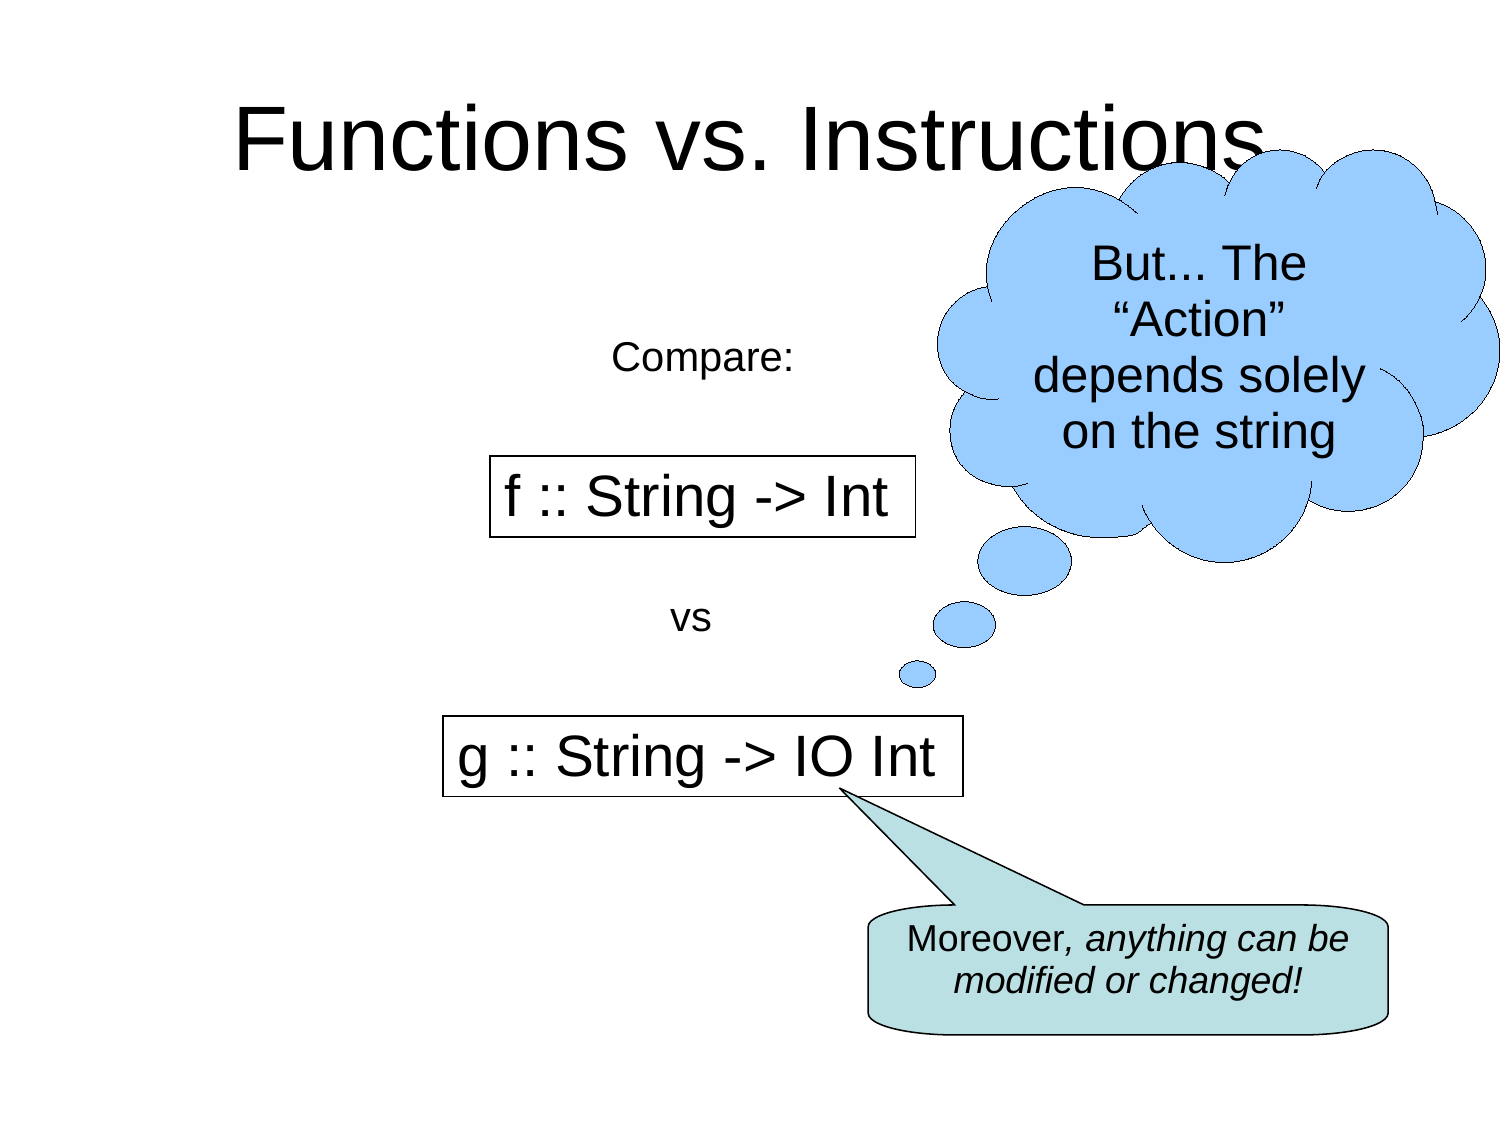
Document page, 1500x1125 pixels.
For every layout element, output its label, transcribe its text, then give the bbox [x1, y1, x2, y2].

text_box But... The “Action” depends solely on the string [899, 660, 936, 688]
text_box vs [655, 586, 774, 649]
text_box Moreover, anything can be modified or changed! [839, 787, 1389, 1035]
text_box But... The “Action” depends solely on the string [937, 149, 1500, 563]
text_box Compare: [596, 326, 845, 389]
text_box But... The “Action” depends solely on the string [933, 601, 996, 648]
text_box f :: String -> Int [490, 456, 916, 537]
title Functions vs. Instructions [75, 45, 1426, 233]
text_box g :: String -> IO Int [442, 716, 963, 797]
text_box But... The “Action” depends solely on the string [977, 526, 1072, 596]
